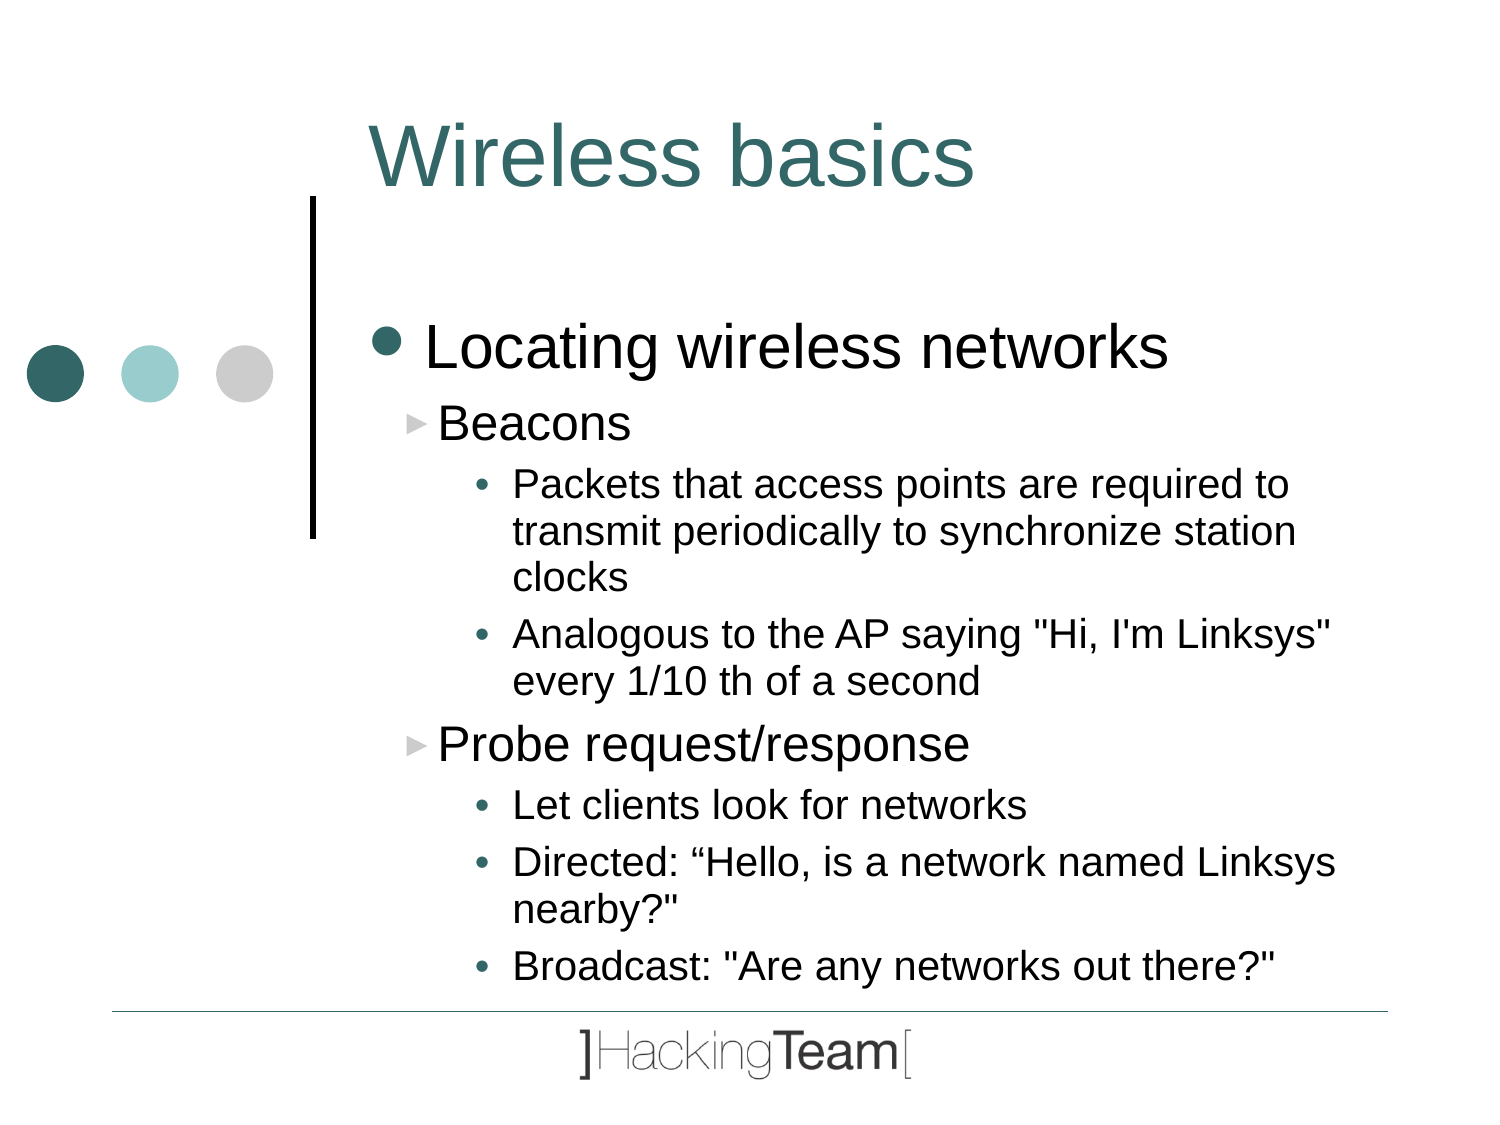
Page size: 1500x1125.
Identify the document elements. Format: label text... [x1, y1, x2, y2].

list Locating wireless networks Beacons Packets that access points are required to transmit periodically to synchronize station clocks Analogous to the AP saying "Hi, I'm Linksys" every 1/10 th of a second Probe request/response Let clients look for networks Directed: “Hello, is a network named Linksys nearby?" Broadcast: "Are any networks out there?" [249, 312, 1401, 1041]
picture [574, 1041, 916, 1084]
title Wireless basics [249, 38, 1401, 275]
